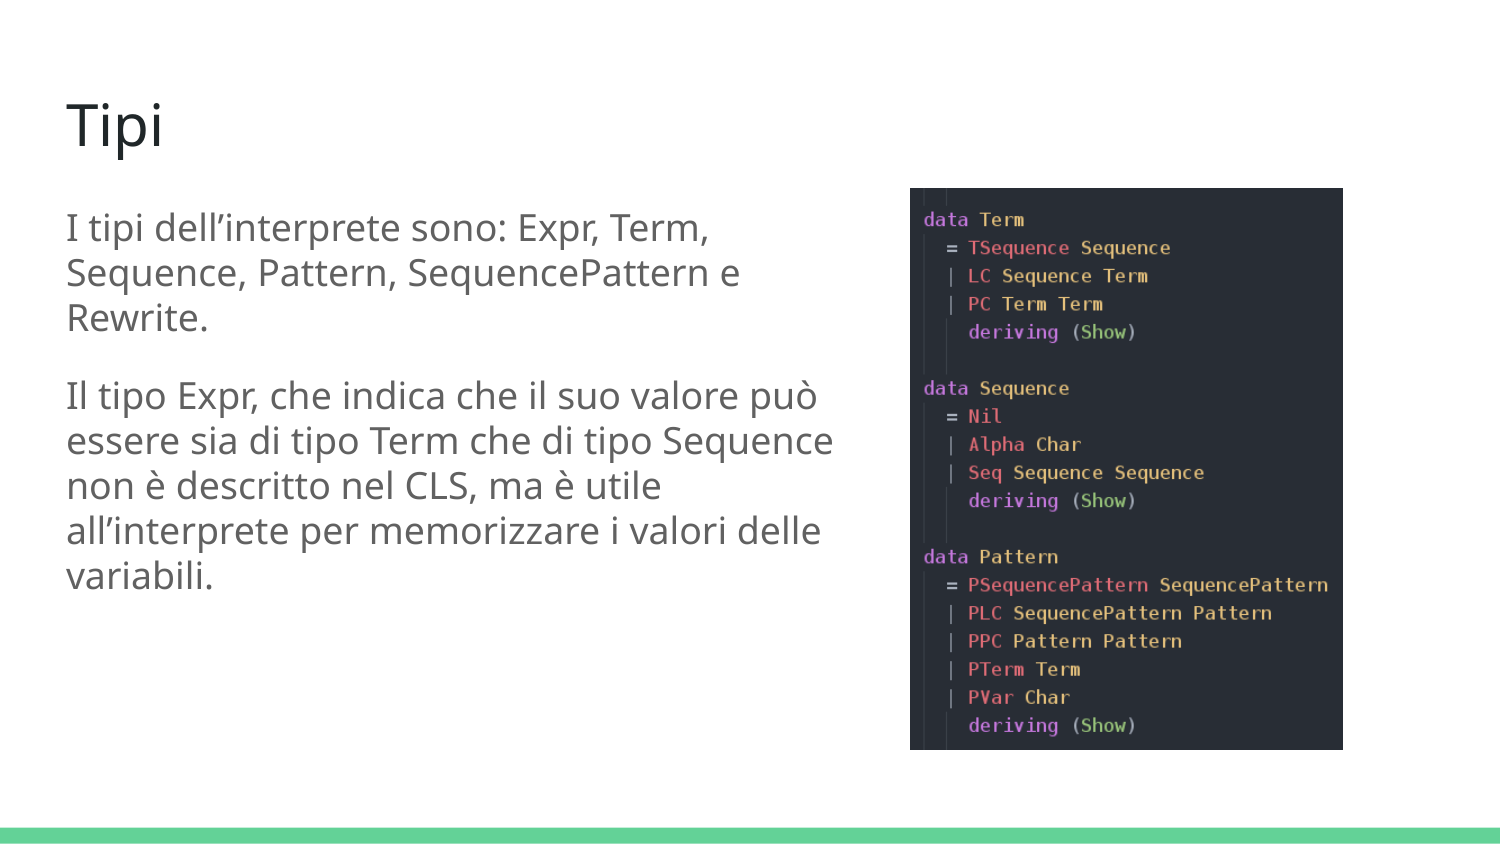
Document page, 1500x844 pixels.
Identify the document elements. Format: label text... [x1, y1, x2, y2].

list I tipi dell’interprete sono: Expr, Term, Sequence, Pattern, SequencePattern e Rewrite. Il tipo Expr, che indica che il suo valore può essere sia di tipo Term che di tipo Sequence non è descritto nel CLS, ma è utile all’interprete per memorizzare i valori delle variabili. [51, 189, 889, 750]
title Tipi [51, 72, 1449, 167]
picture [910, 188, 1343, 750]
